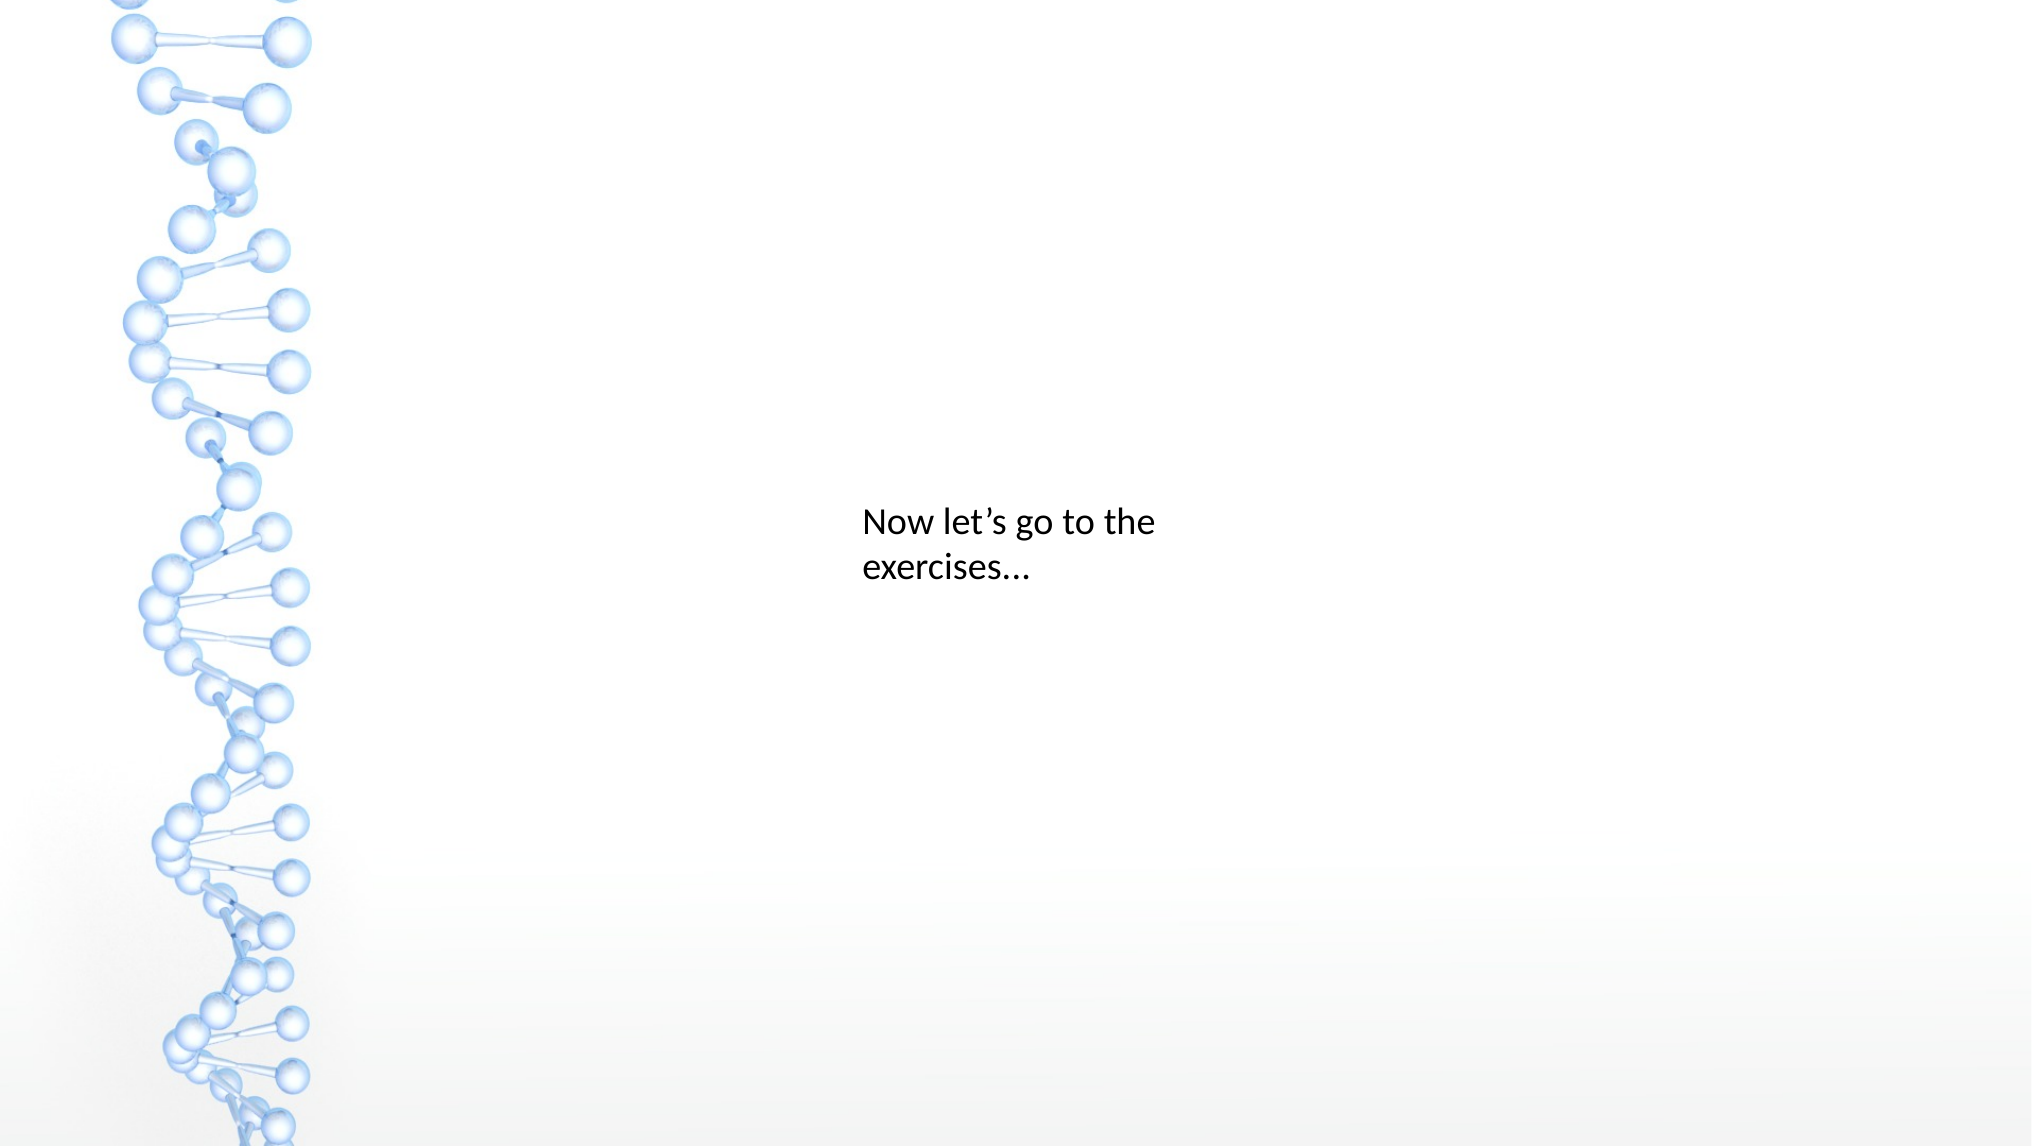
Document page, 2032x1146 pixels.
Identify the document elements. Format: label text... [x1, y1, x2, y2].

text_box Now let’s go to the exercises... [847, 488, 1264, 597]
